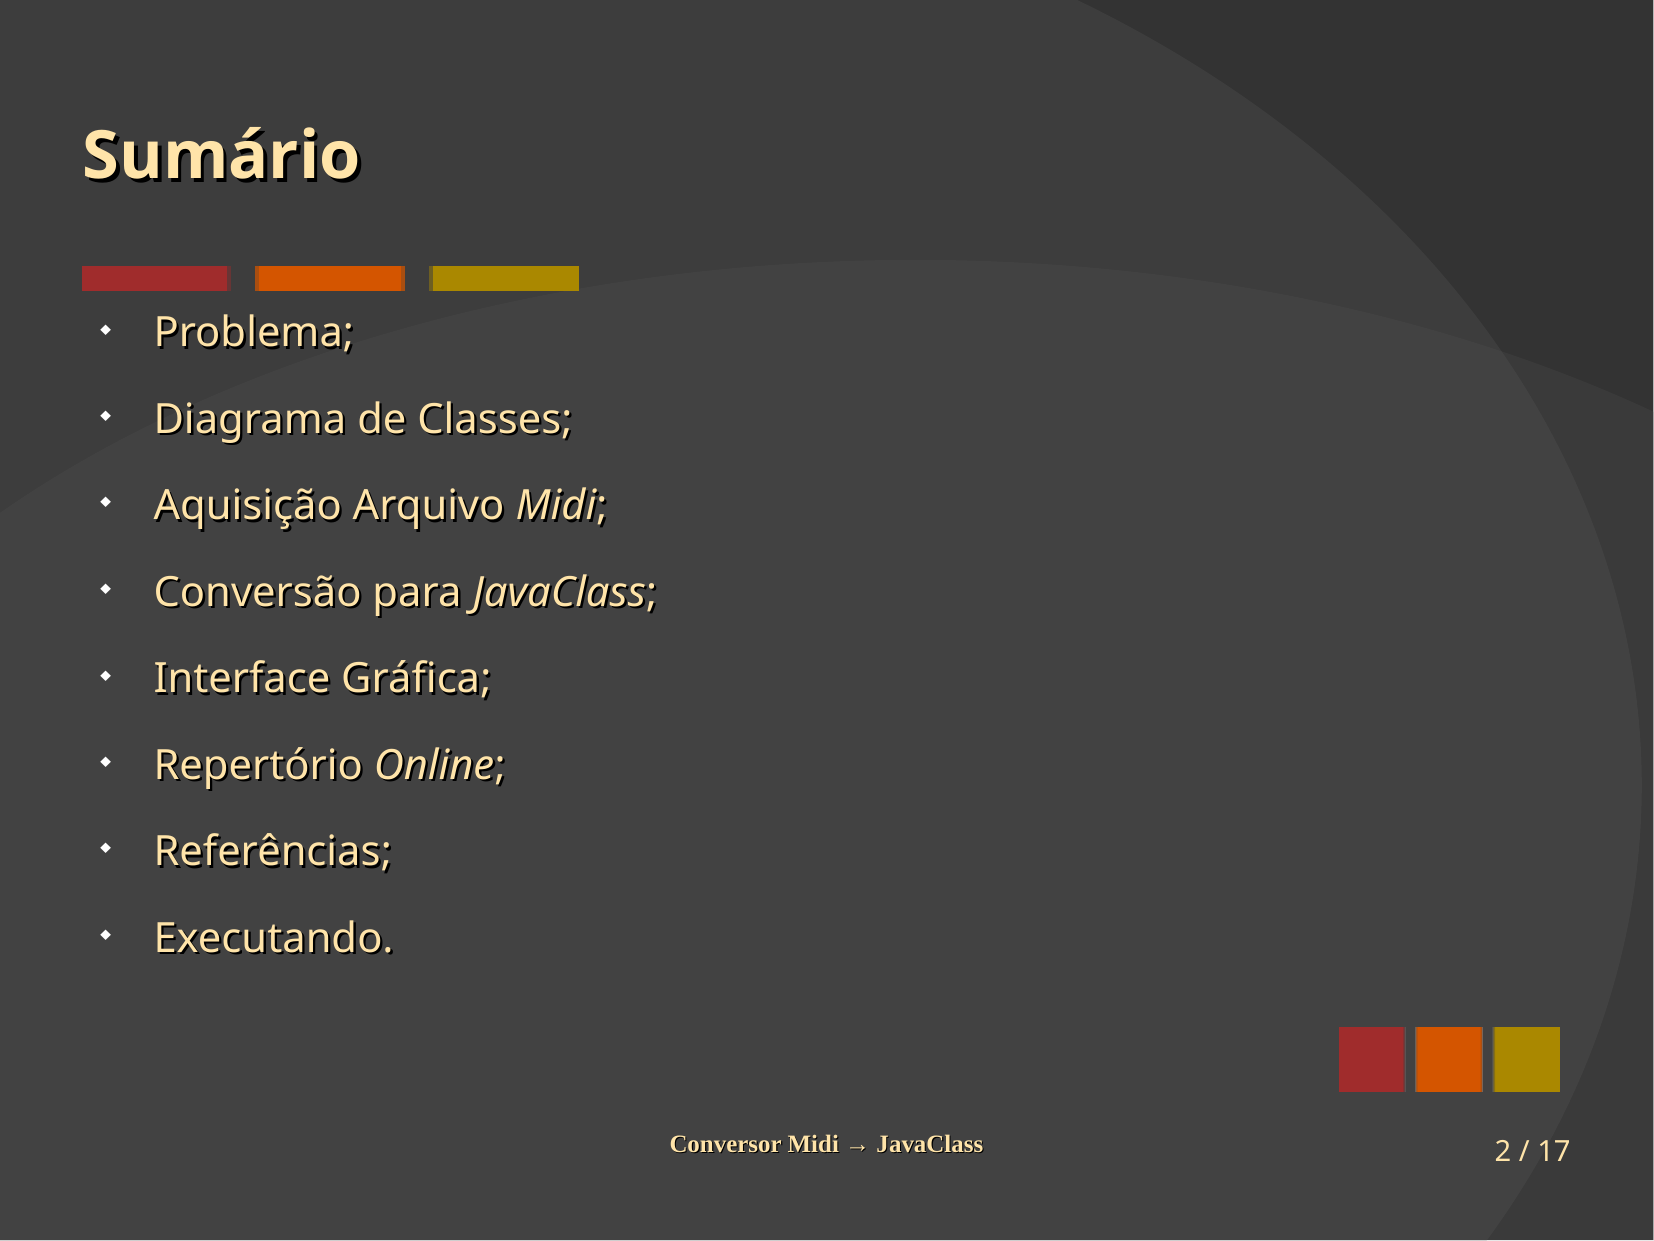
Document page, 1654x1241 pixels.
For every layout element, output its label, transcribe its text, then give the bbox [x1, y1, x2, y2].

picture [82, 266, 579, 291]
list Problema; Diagrama de Classes; Aquisição Arquivo Midi; Conversão para JavaClass; Interface Gráfica; Repertório Online; Referências; Executando. [82, 302, 1571, 1022]
title Sumário [82, 49, 1571, 257]
picture [1339, 1027, 1560, 1092]
